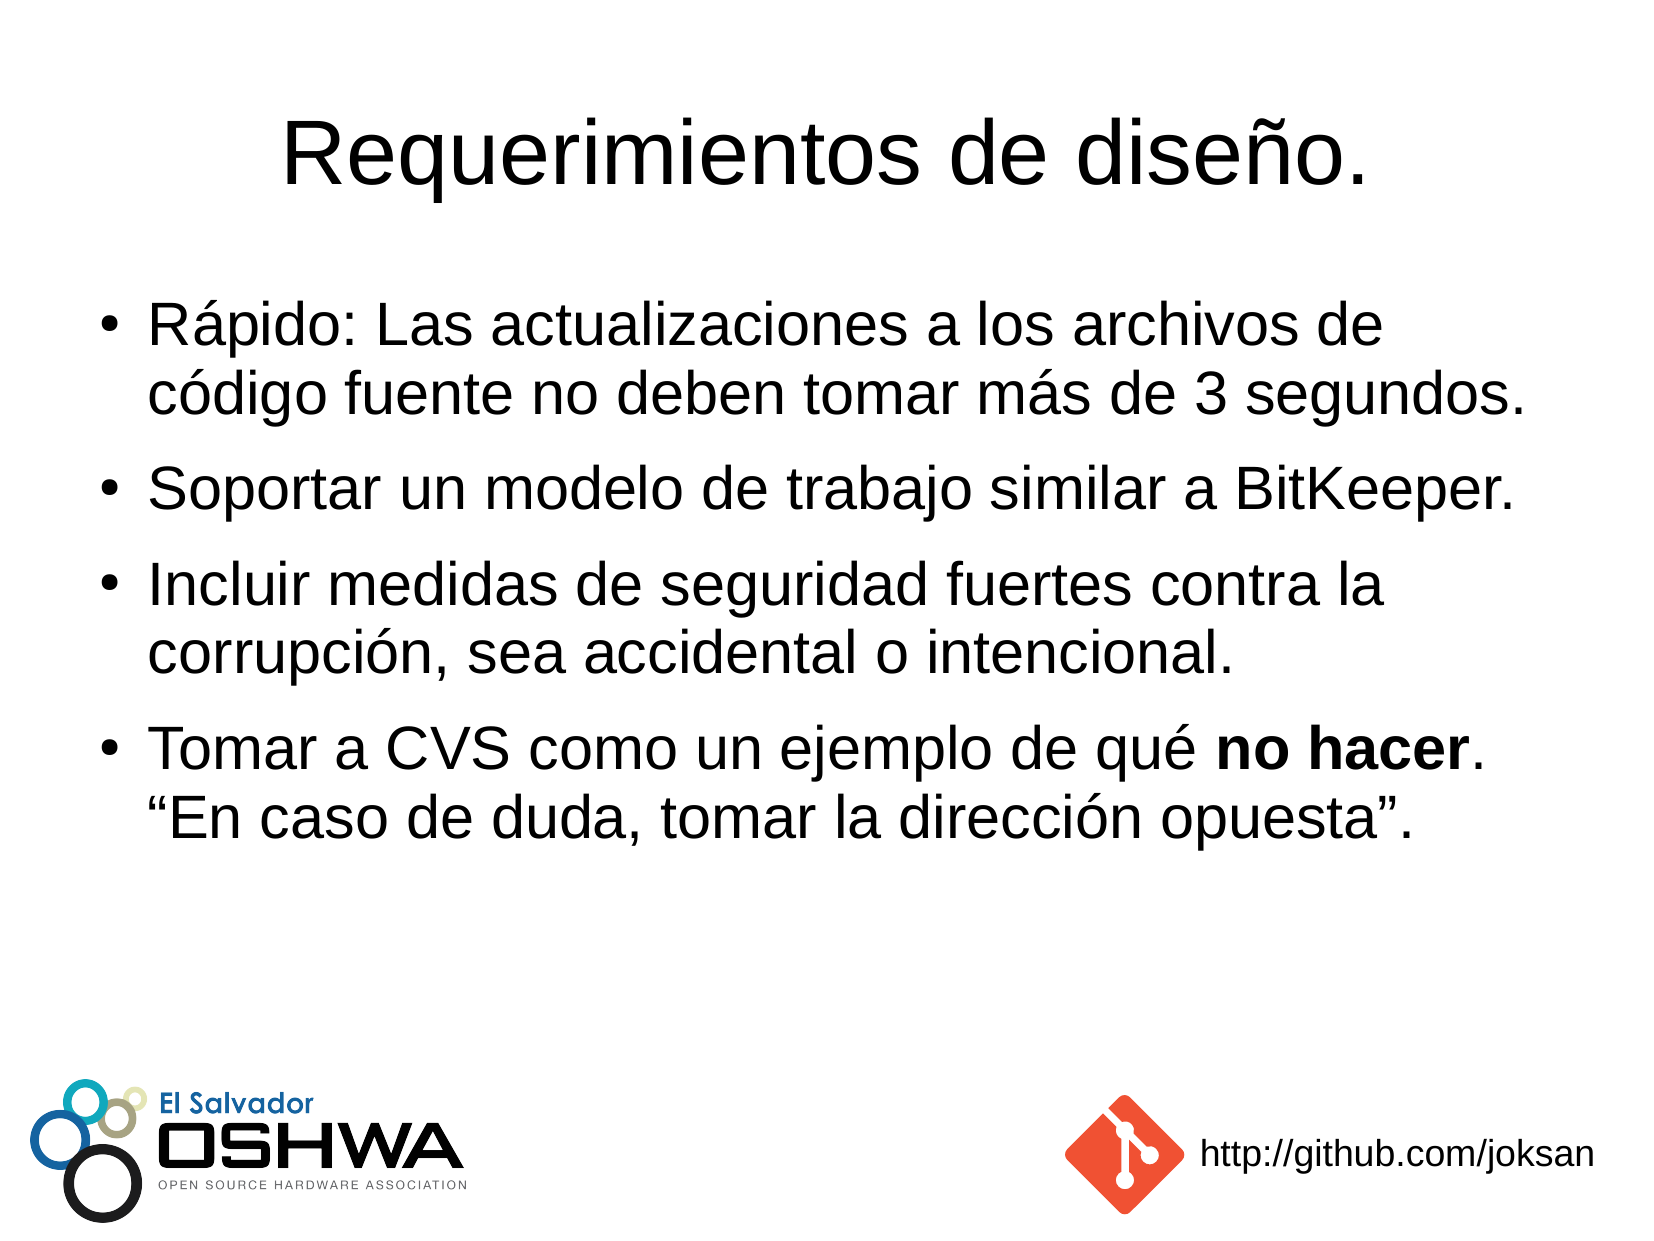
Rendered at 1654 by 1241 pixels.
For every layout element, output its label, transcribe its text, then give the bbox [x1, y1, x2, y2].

title Requerimientos de diseño. [82, 49, 1571, 257]
picture [1065, 1095, 1185, 1215]
text_box http://github.com/joksan [1185, 1125, 1611, 1182]
list Rápido: Las actualizaciones a los archivos de código fuente no deben tomar más de 3 segundos. Soportar un modelo de trabajo similar a BitKeeper. Incluir medidas de seguridad fuertes contra la corrupción, sea accidental o intencional. Tomar a CVS como un ejemplo de qué no hacer. “En caso de duda, tomar la dirección opuesta”. [82, 290, 1571, 1010]
picture [30, 1079, 466, 1224]
